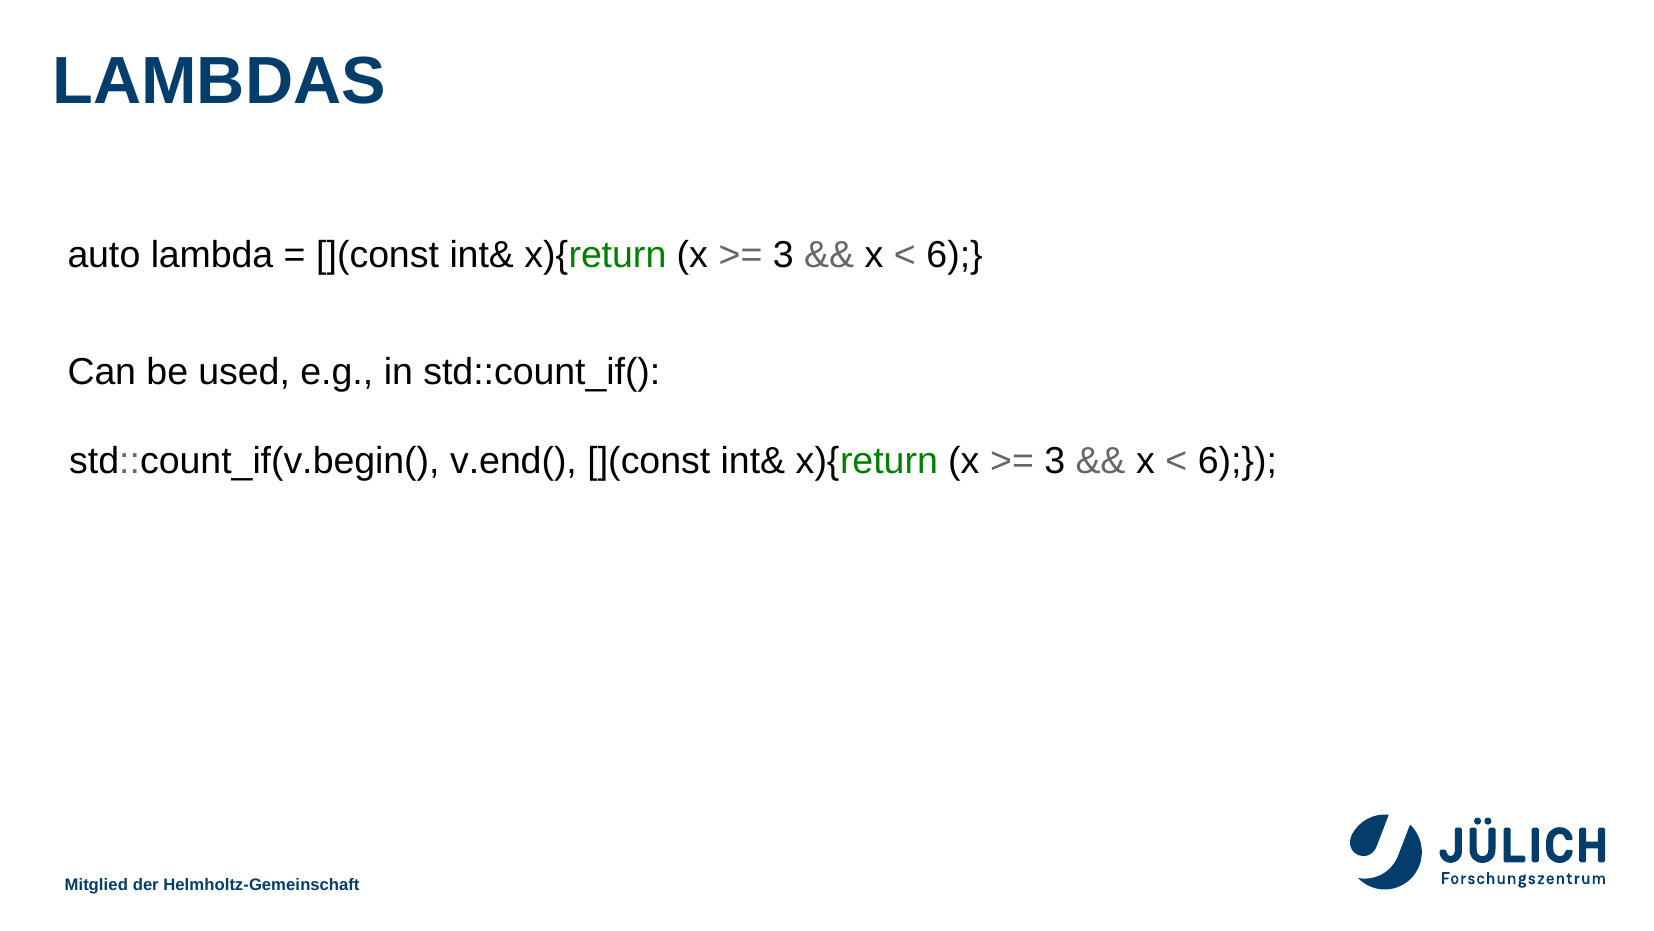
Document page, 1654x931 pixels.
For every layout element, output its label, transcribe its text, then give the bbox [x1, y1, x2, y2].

text_box Can be used, e.g., in std::count_if(): [52, 343, 1172, 403]
title Lambdas [52, 43, 1606, 194]
text_box auto lambda = [](const int& x){return (x >= 3 && x < 6);} [52, 222, 1205, 598]
text_box std::count_if(v.begin(), v.end(), [](const int& x){return (x >= 3 && x < 6);}); [54, 428, 1296, 534]
